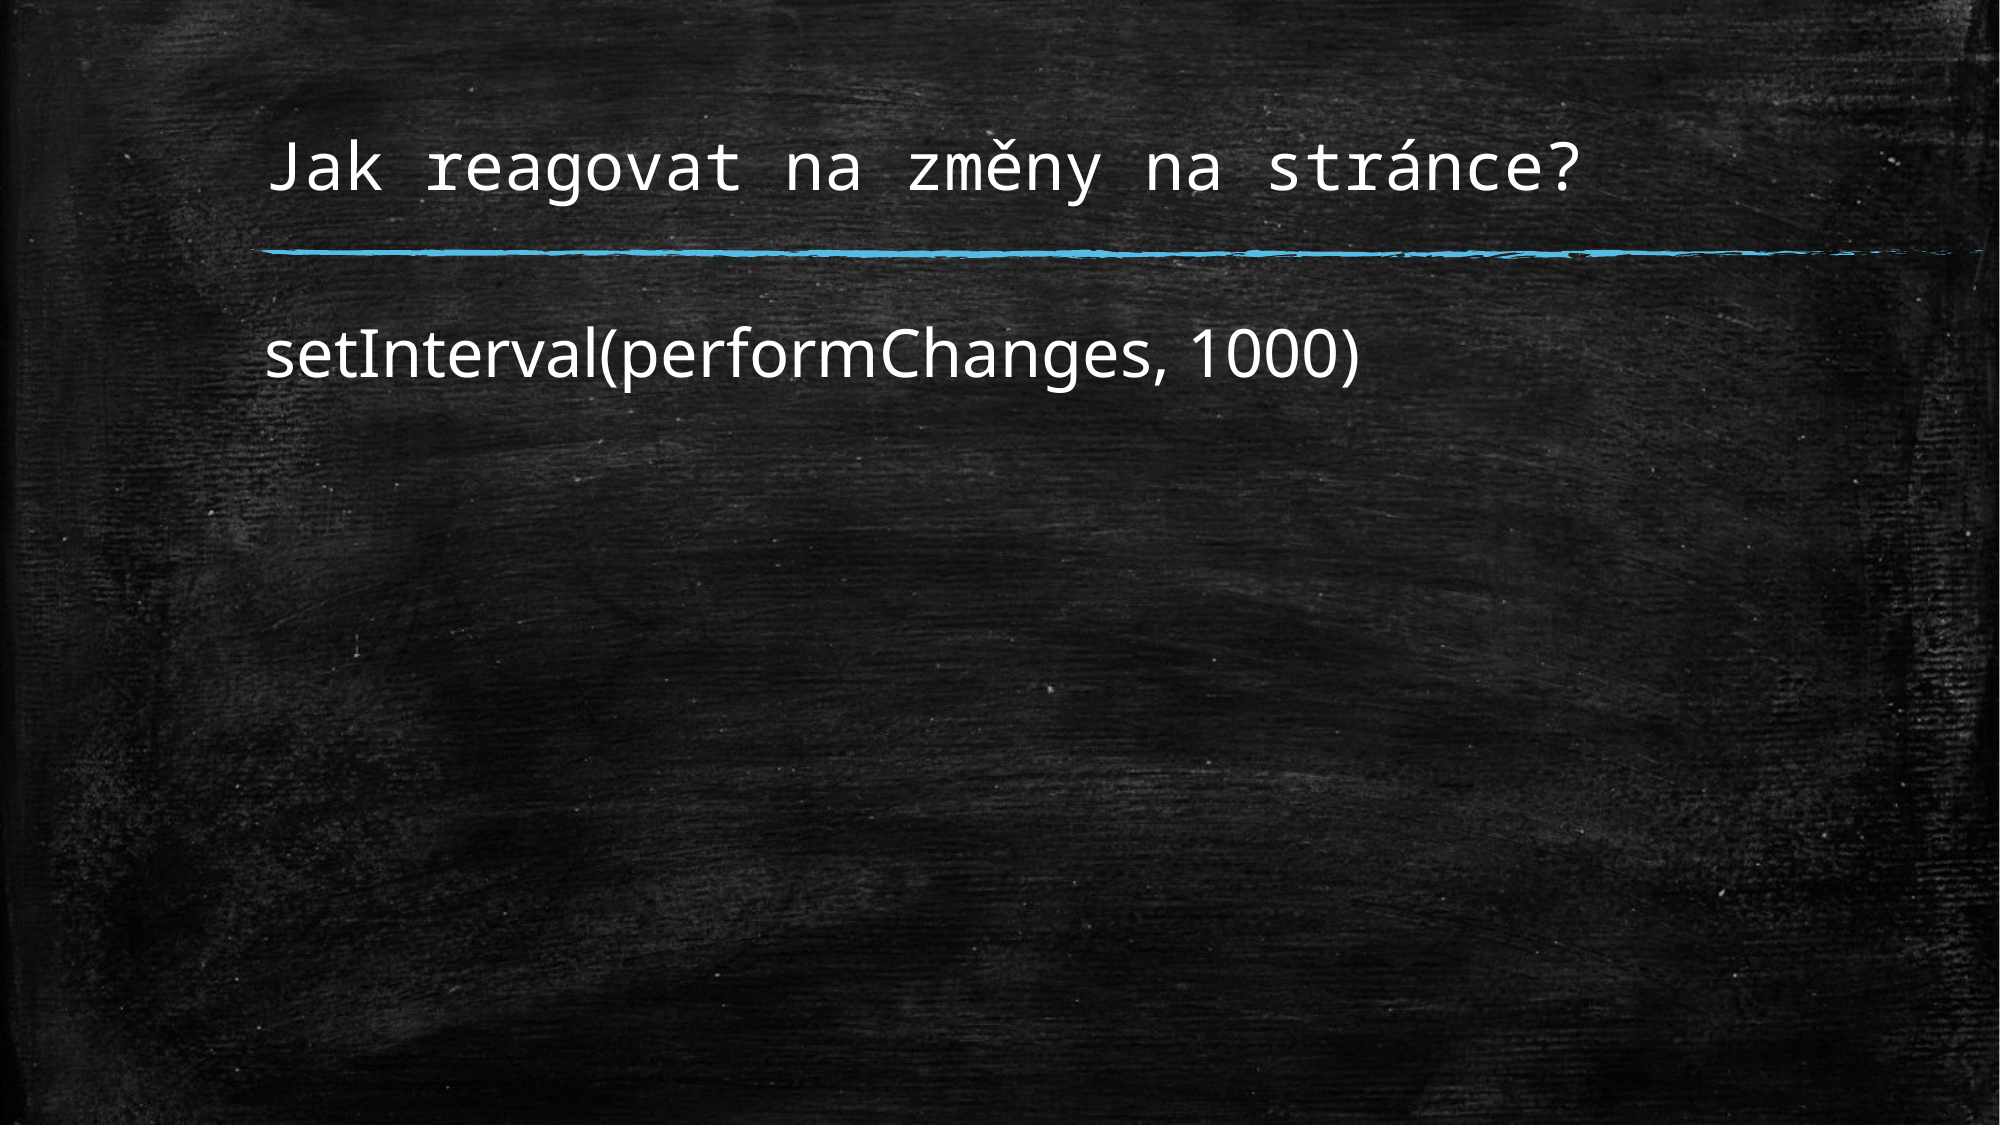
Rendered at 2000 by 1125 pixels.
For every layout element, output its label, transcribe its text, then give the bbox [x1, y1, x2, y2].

picture [0, 0, 2000, 1125]
title Jak reagovat na změny na stránce? [249, 45, 1750, 213]
list setInterval(performChanges, 1000) [249, 312, 1750, 1013]
